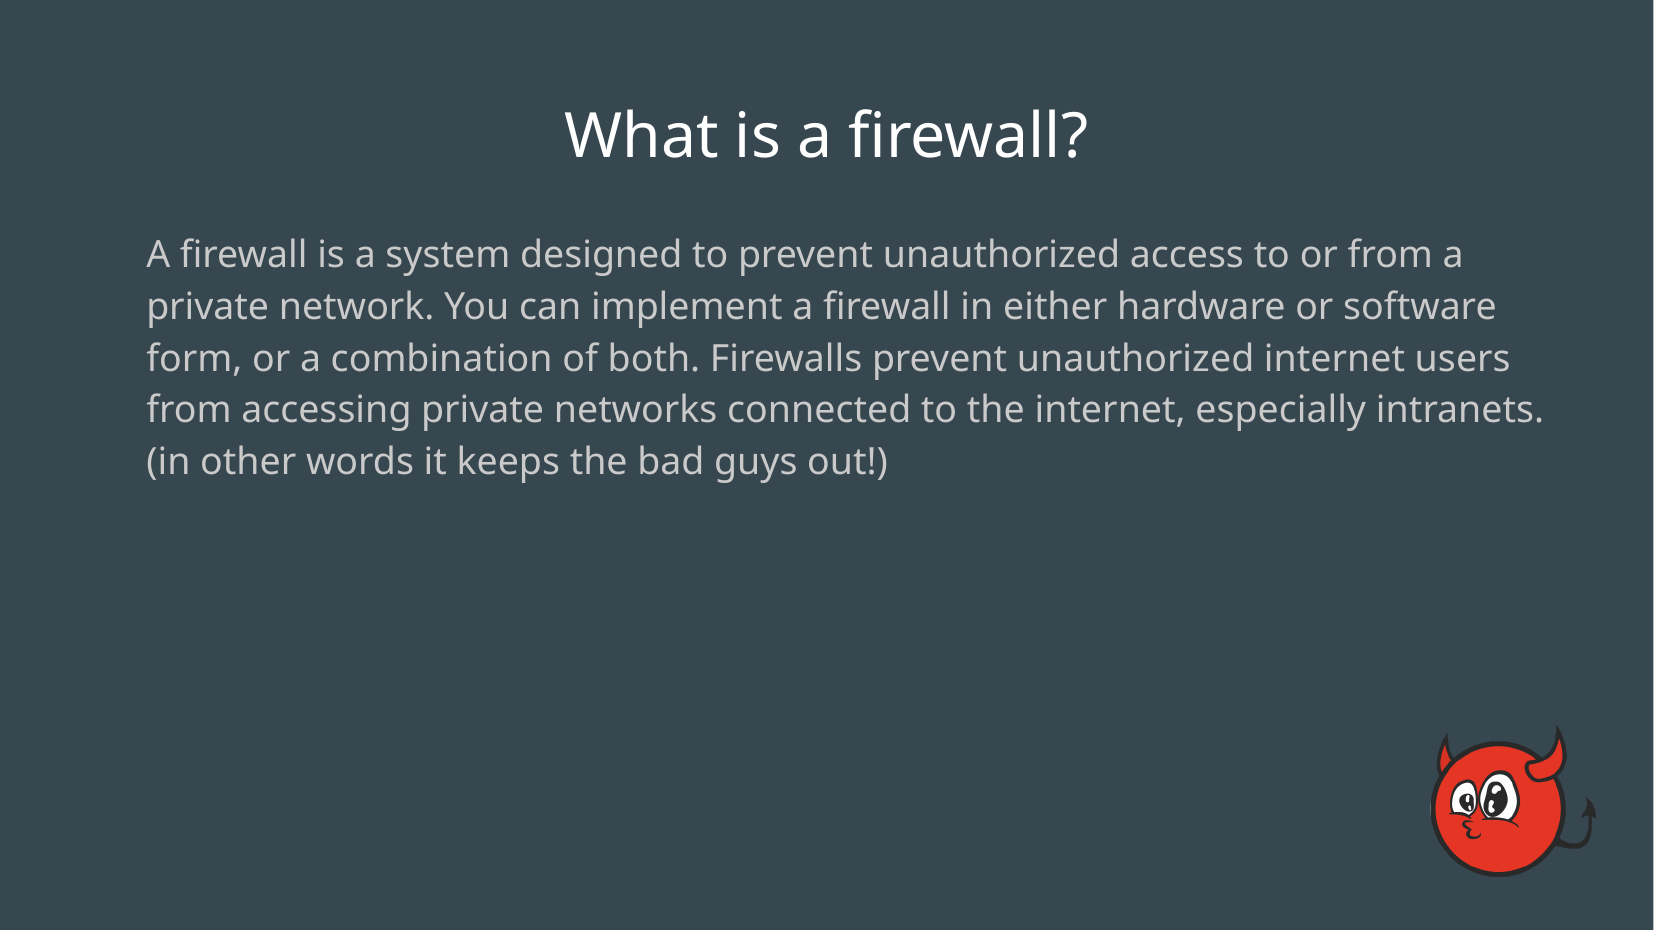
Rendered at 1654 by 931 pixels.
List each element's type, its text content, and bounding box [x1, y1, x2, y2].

title What is a firewall? [56, 80, 1598, 184]
list A firewall is a system designed to prevent unauthorized access to or from a private network. You can implement a firewall in either hardware or software form, or a combination of both. Firewalls prevent unauthorized internet users from accessing private networks connected to the internet, especially intranets. (in other words it keeps the bad guys out!) [56, 208, 1598, 827]
picture [1427, 827, 1598, 888]
